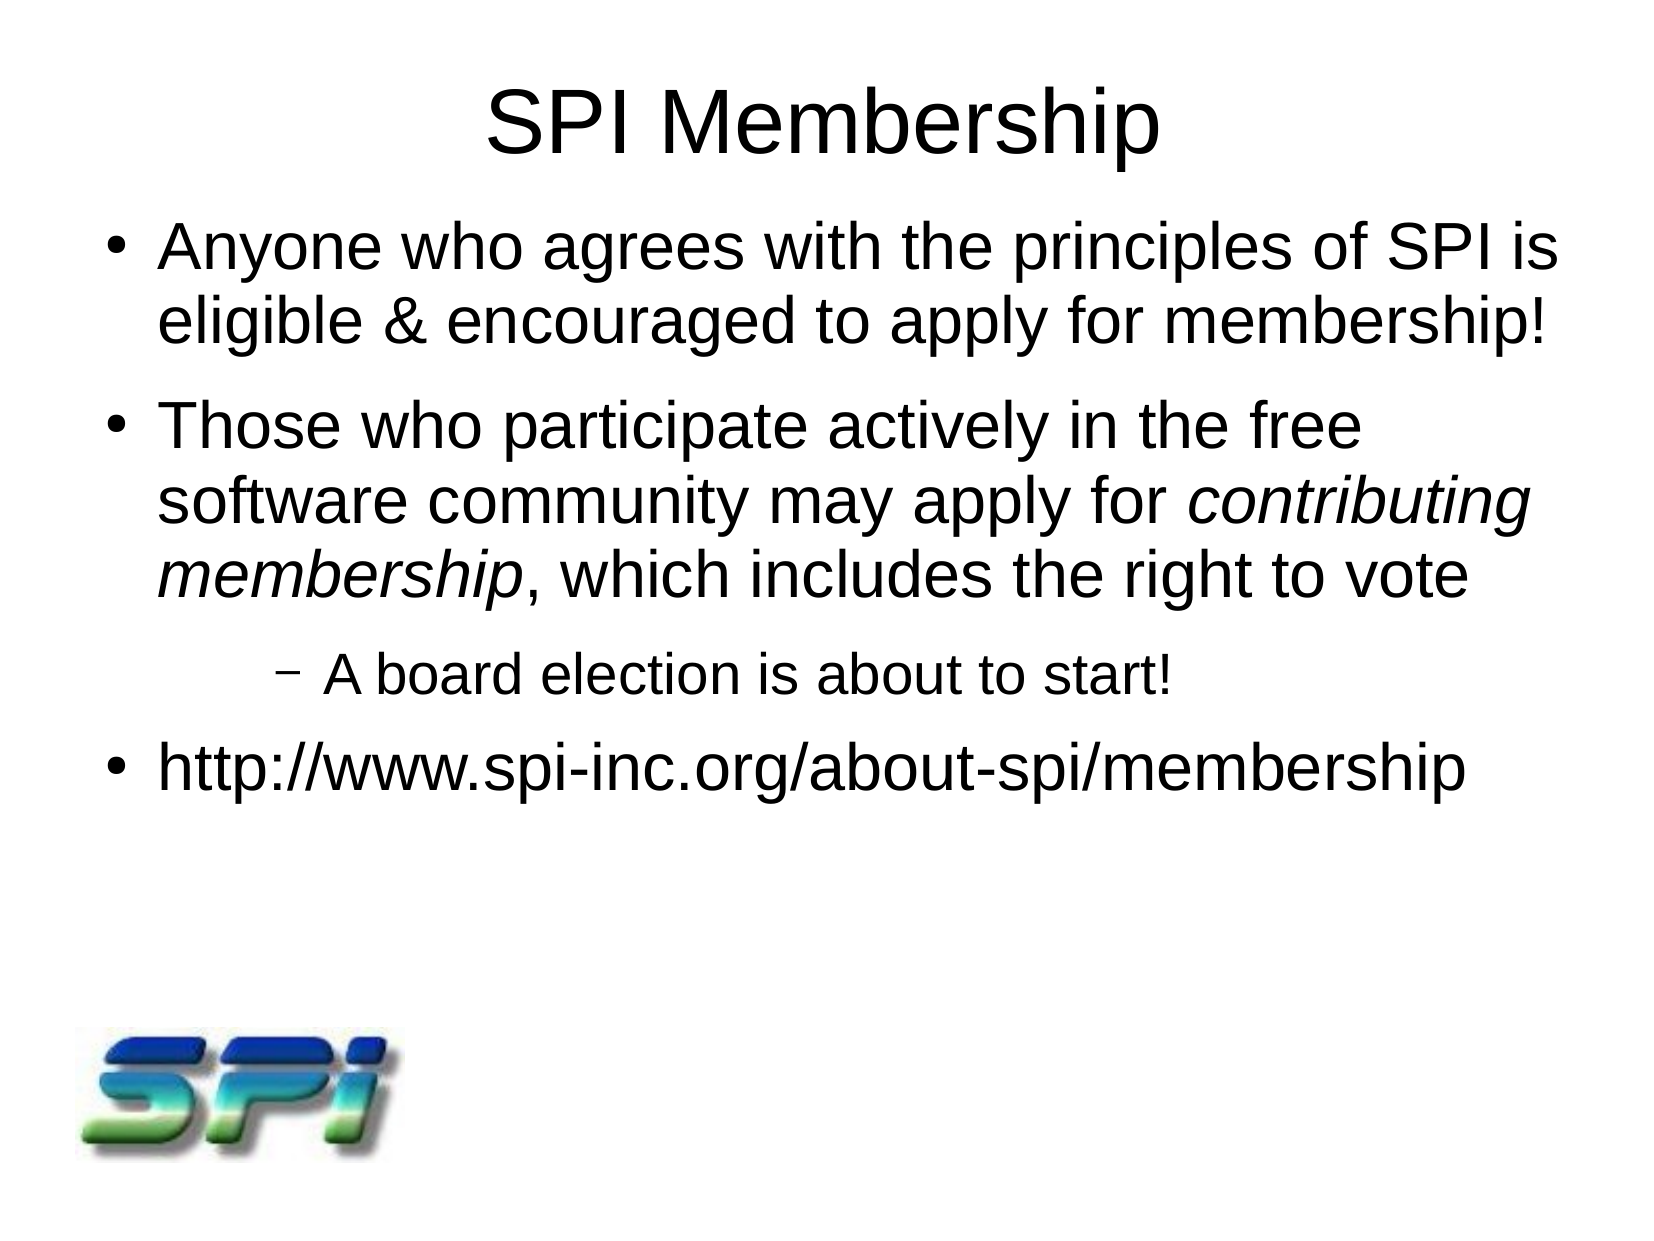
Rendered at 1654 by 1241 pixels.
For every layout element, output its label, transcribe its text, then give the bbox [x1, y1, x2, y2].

title SPI Membership [80, 17, 1569, 225]
list Anyone who agrees with the principles of SPI is eligible & encouraged to apply for membership! Those who participate actively in the free software community may apply for contributing membership, which includes the right to vote A board election is about to start! http://www.spi-inc.org/about-spi/membership [86, 208, 1576, 1013]
picture [75, 1027, 405, 1163]
